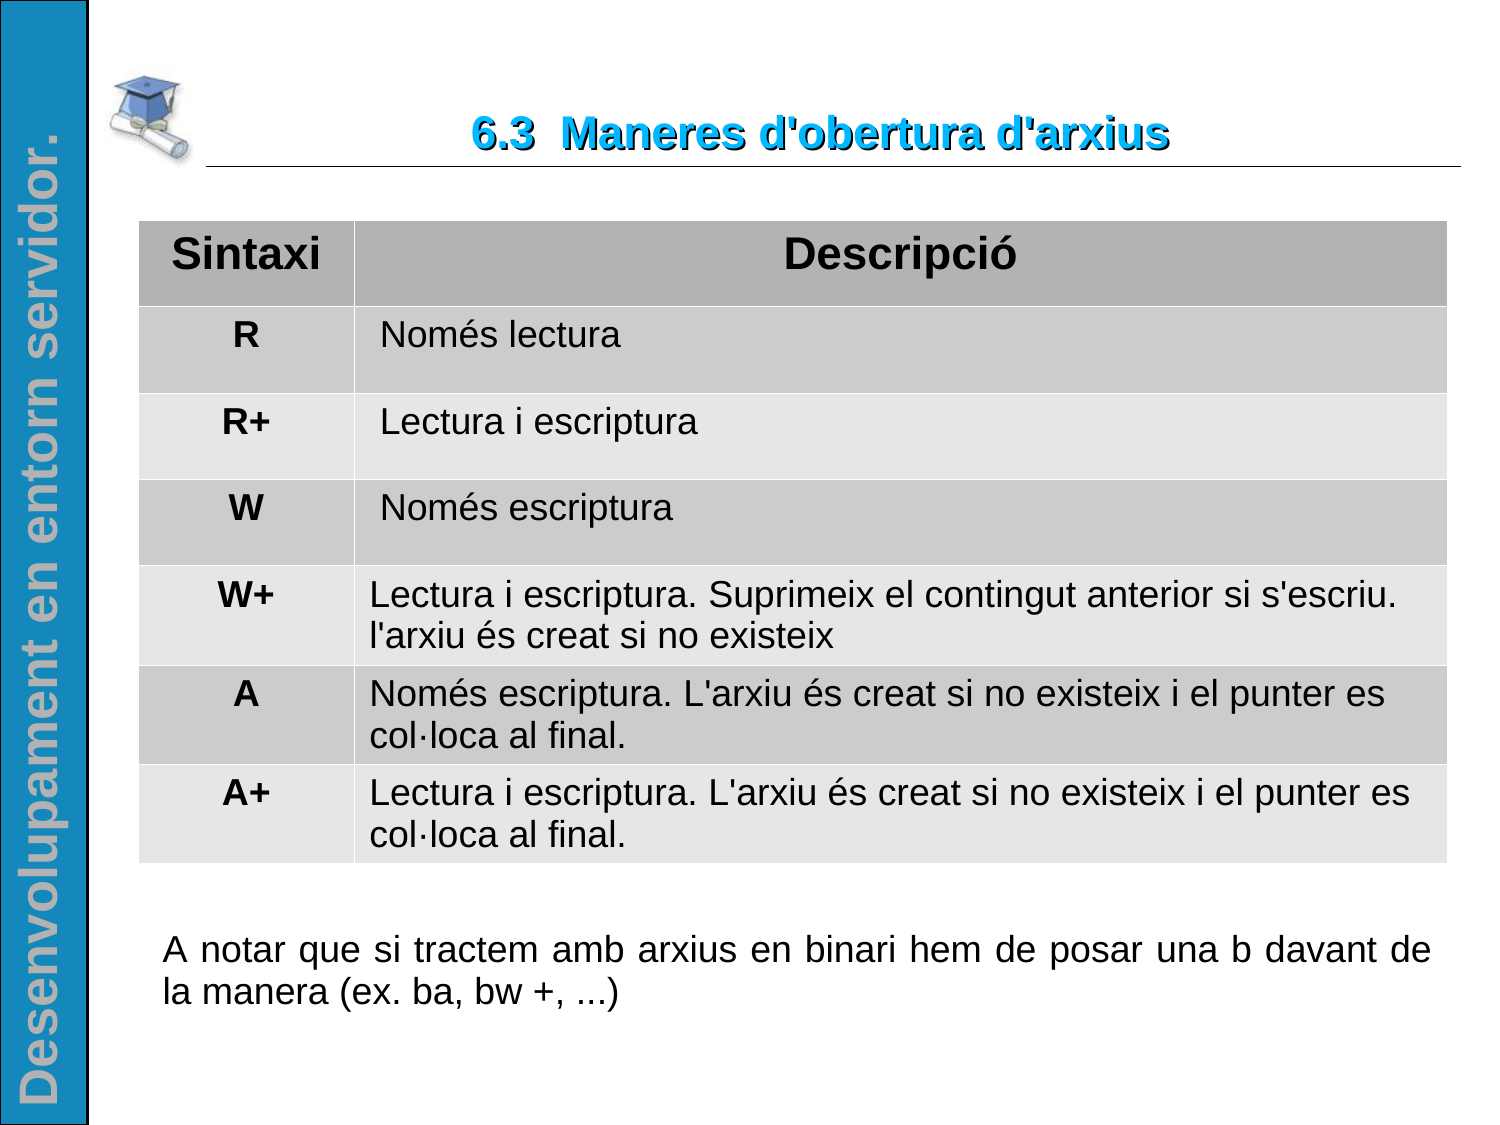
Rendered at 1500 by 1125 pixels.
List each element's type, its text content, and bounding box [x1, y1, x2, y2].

table_cell Només escriptura [355, 480, 1447, 565]
title 6.3 Maneres d'obertura d'arxius [206, 95, 1447, 170]
table_header Sintaxi [139, 221, 354, 306]
table_cell Lectura i escriptura. Suprimeix el contingut anterior si s'escriu. l'arxiu és creat si no existeix [355, 566, 1447, 665]
table_cell R [139, 307, 354, 393]
table_header Descripció [355, 221, 1447, 306]
table_cell W [139, 480, 354, 565]
table_cell Només lectura [355, 307, 1447, 393]
picture [93, 61, 206, 174]
table_cell Lectura i escriptura [355, 394, 1447, 479]
table_cell A+ [139, 765, 354, 863]
table_cell W+ [139, 566, 354, 665]
table_cell Lectura i escriptura. L'arxiu és creat si no existeix i el punter es col·loca al final. [355, 765, 1447, 863]
table_cell A [139, 666, 354, 764]
text_box A notar que si tractem amb arxius en binari hem de posar una b davant de la manera (ex. ba, bw +, ...) [147, 921, 1447, 1021]
table_cell R+ [139, 394, 354, 479]
table_cell Només escriptura. L'arxiu és creat si no existeix i el punter es col·loca al final. [355, 666, 1447, 764]
